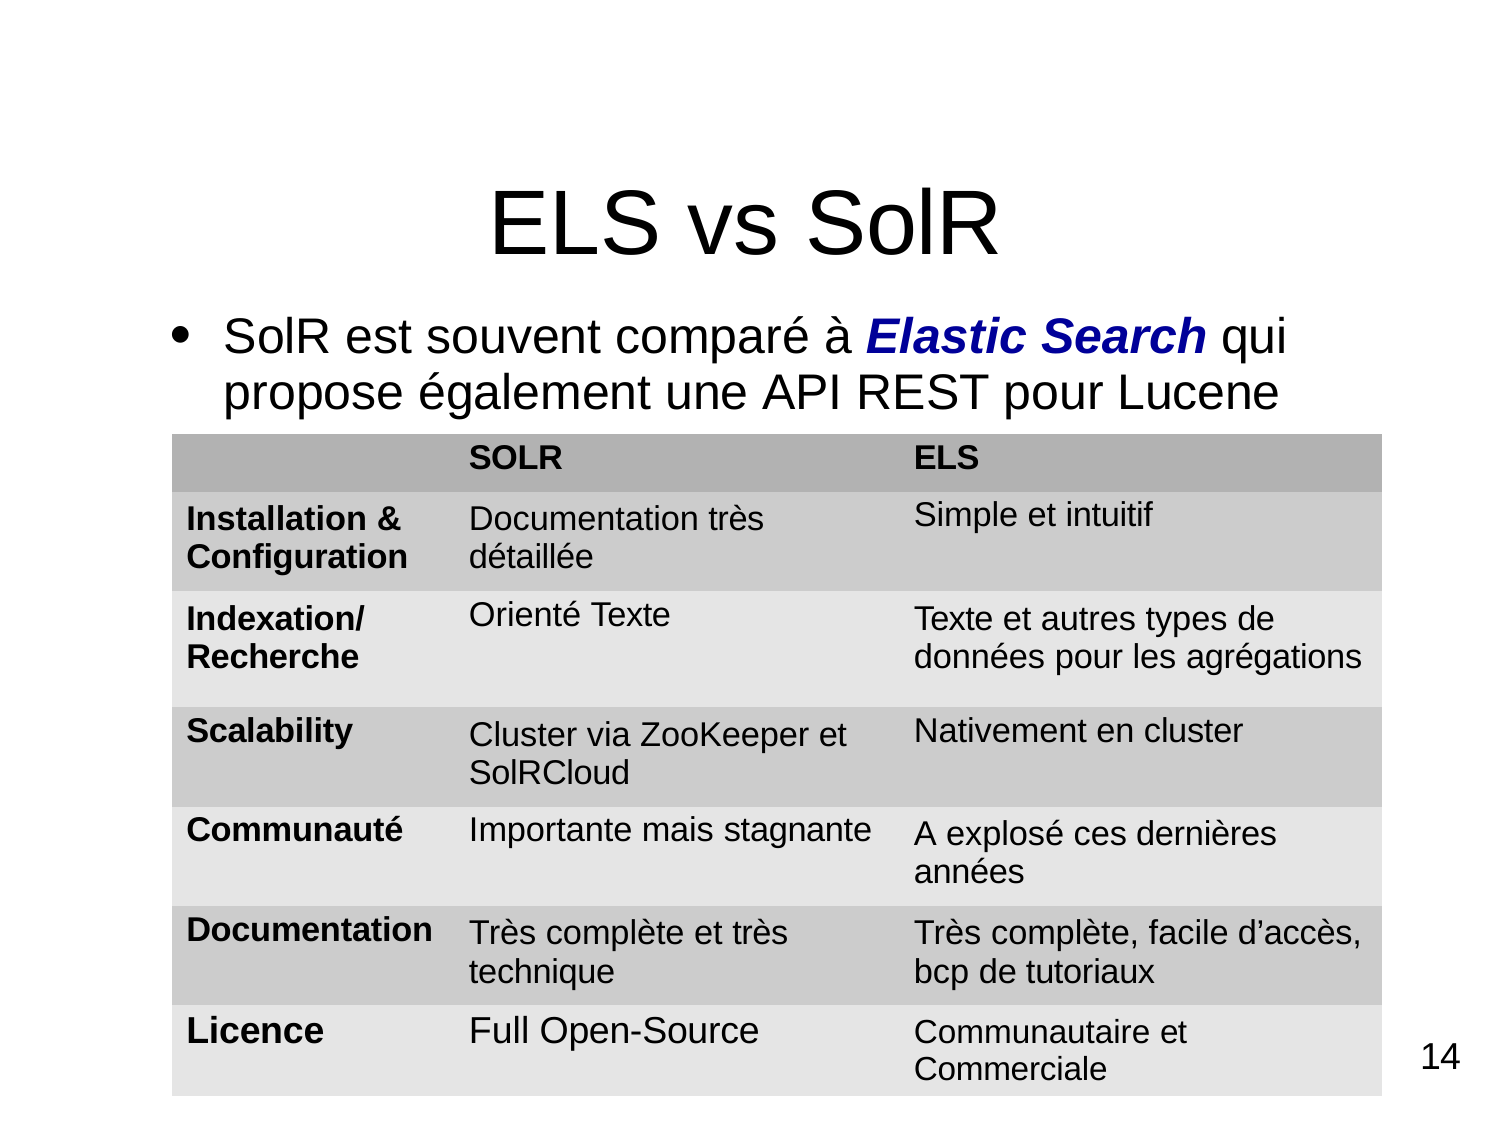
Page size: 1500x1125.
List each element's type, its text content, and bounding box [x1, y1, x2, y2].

table_cell Full Open-Source [452, 1005, 894, 1096]
table_cell Très complète, facile d’accès, bcp de tutoriaux [894, 906, 1382, 1005]
table_cell Communauté [172, 807, 452, 906]
table_cell Cluster via ZooKeeper et SolRCloud [452, 707, 894, 807]
table_cell Communautaire et Commerciale [894, 1005, 1382, 1096]
table_cell Importante mais stagnante [452, 807, 894, 906]
title ELS vs SolR [486, 160, 1006, 300]
table_cell A explosé ces dernières années [894, 807, 1382, 906]
table_header [172, 434, 452, 492]
table_cell Installation & Configuration [172, 492, 452, 591]
table_cell Indexation/ Recherche [172, 591, 452, 707]
table_header ELS [894, 434, 1382, 492]
table_cell Documentation très détaillée [452, 492, 894, 591]
text_box 14 [1418, 1033, 1464, 1077]
table_cell Très complète et très technique [452, 906, 894, 1005]
table_cell Licence [172, 1005, 452, 1096]
text_box ● [168, 315, 191, 345]
table_cell Simple et intuitif [894, 492, 1382, 591]
table_cell Nativement en cluster [894, 707, 1382, 807]
table_cell Orienté Texte [452, 591, 894, 707]
table_cell Documentation [172, 906, 452, 1005]
table_header SOLR [452, 434, 894, 492]
table_cell Scalability [172, 707, 452, 807]
table_cell Texte et autres types de données pour les agrégations [894, 591, 1382, 707]
text_box SolR est souvent comparé à Elastic Search qui propose également une API REST pour Lucene [221, 300, 1291, 420]
